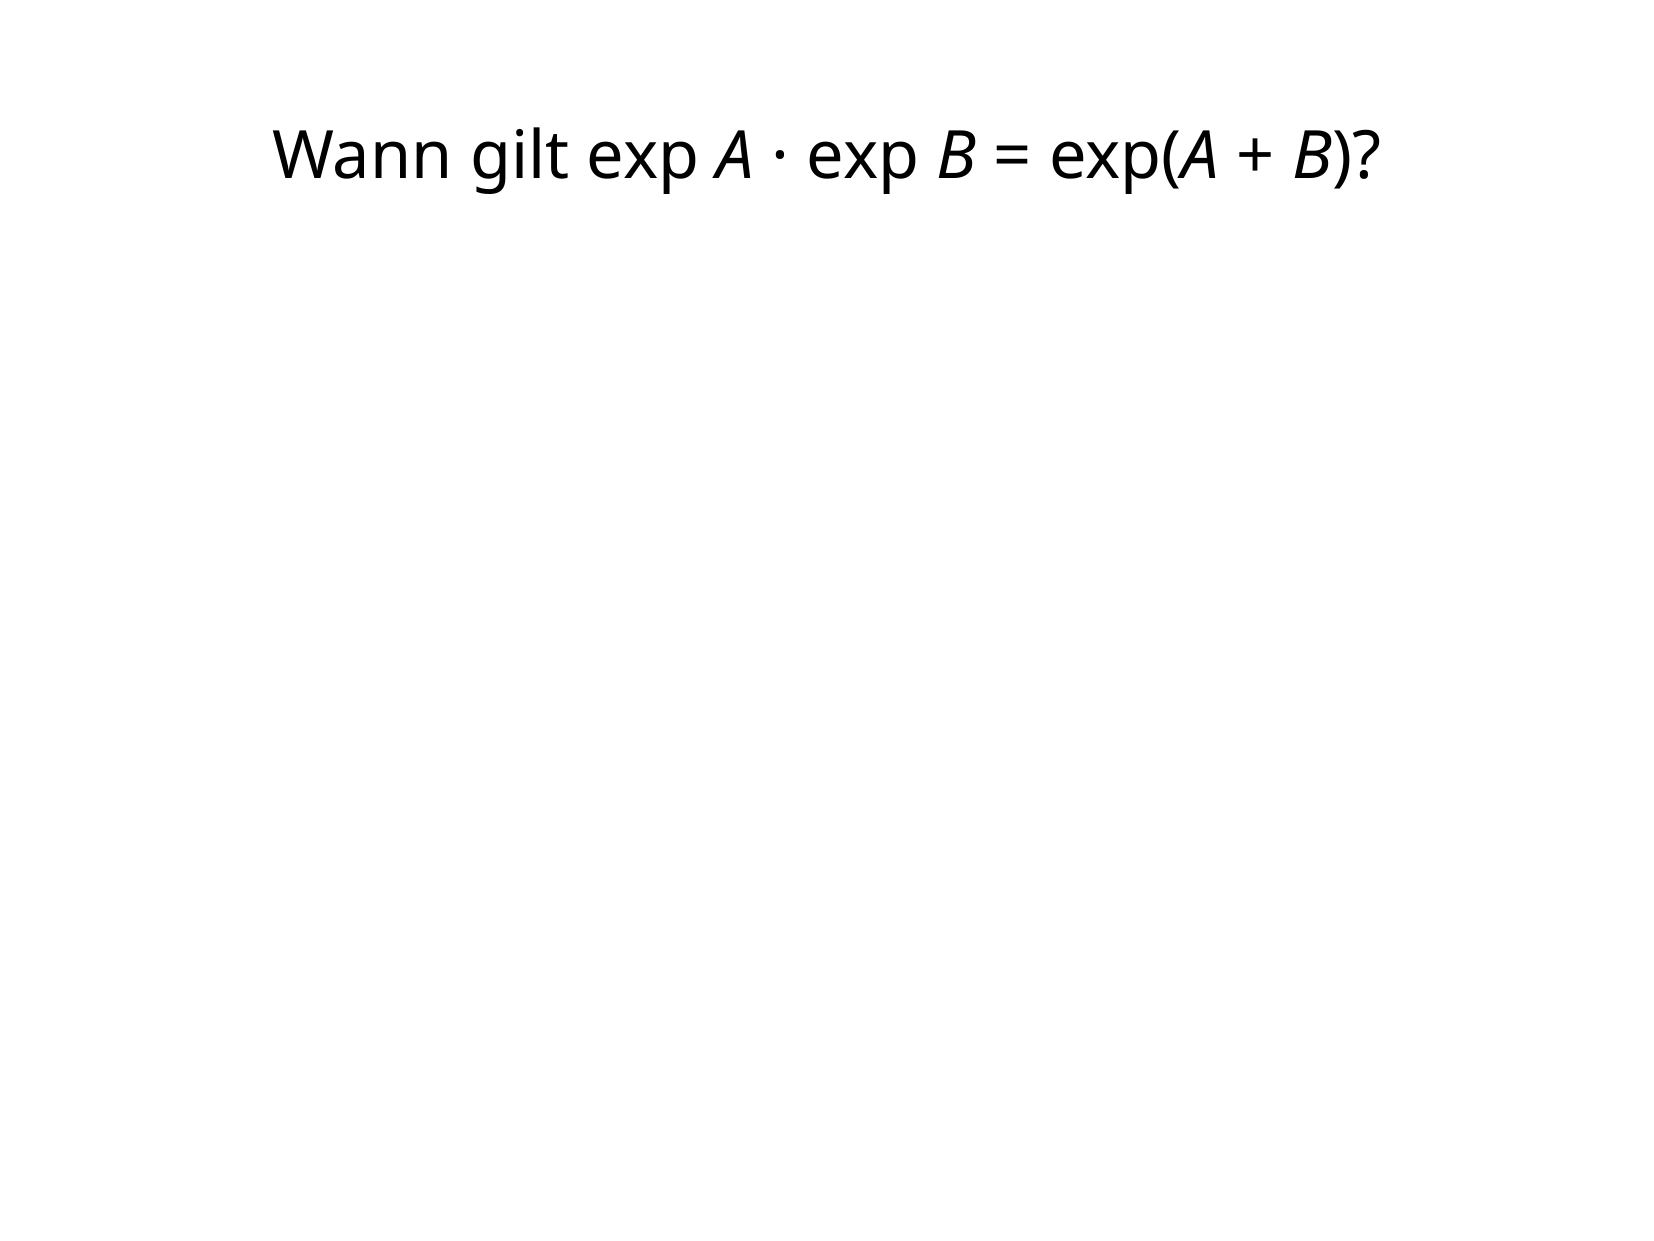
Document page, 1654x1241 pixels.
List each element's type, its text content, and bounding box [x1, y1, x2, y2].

title Wann gilt exp A · exp B = exp(A + B)? [82, 49, 1571, 257]
